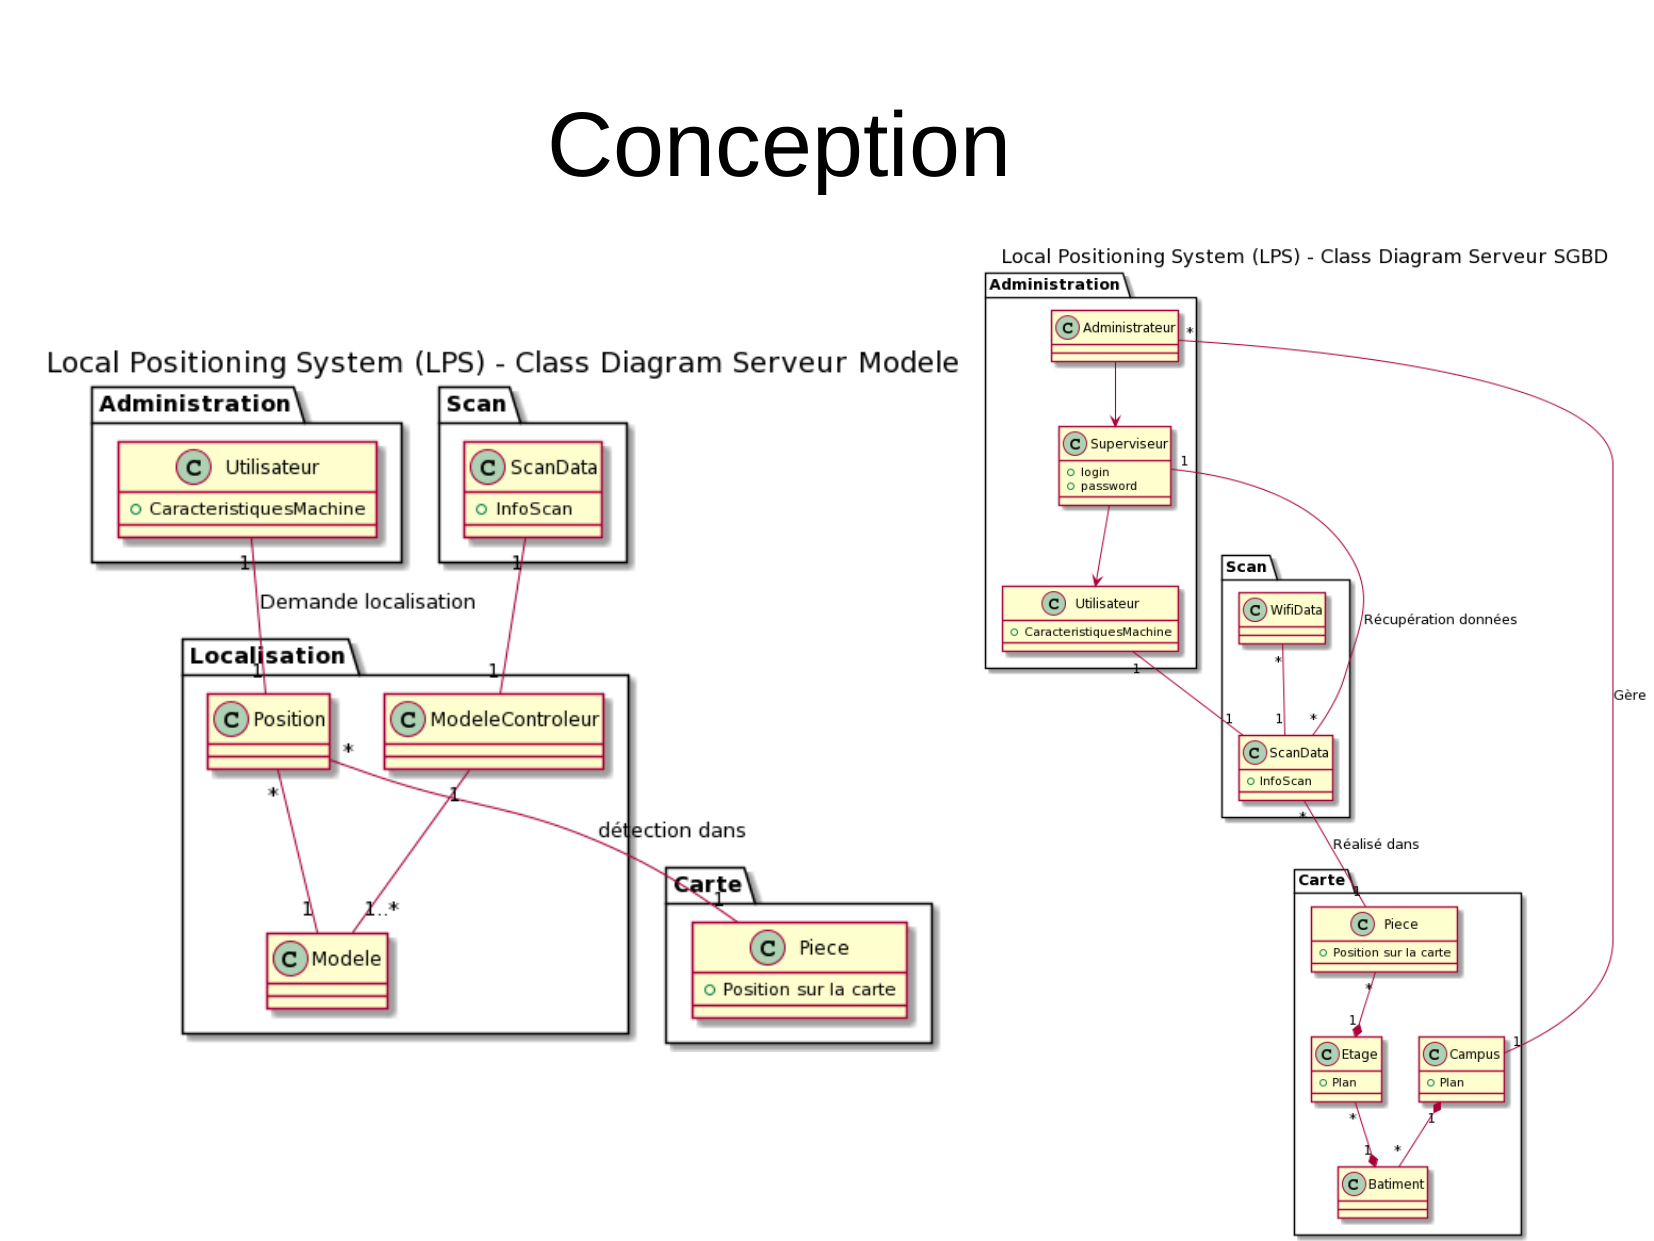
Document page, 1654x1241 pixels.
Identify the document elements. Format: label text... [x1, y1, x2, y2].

picture [43, 245, 1654, 1241]
title Conception [35, 40, 1524, 249]
